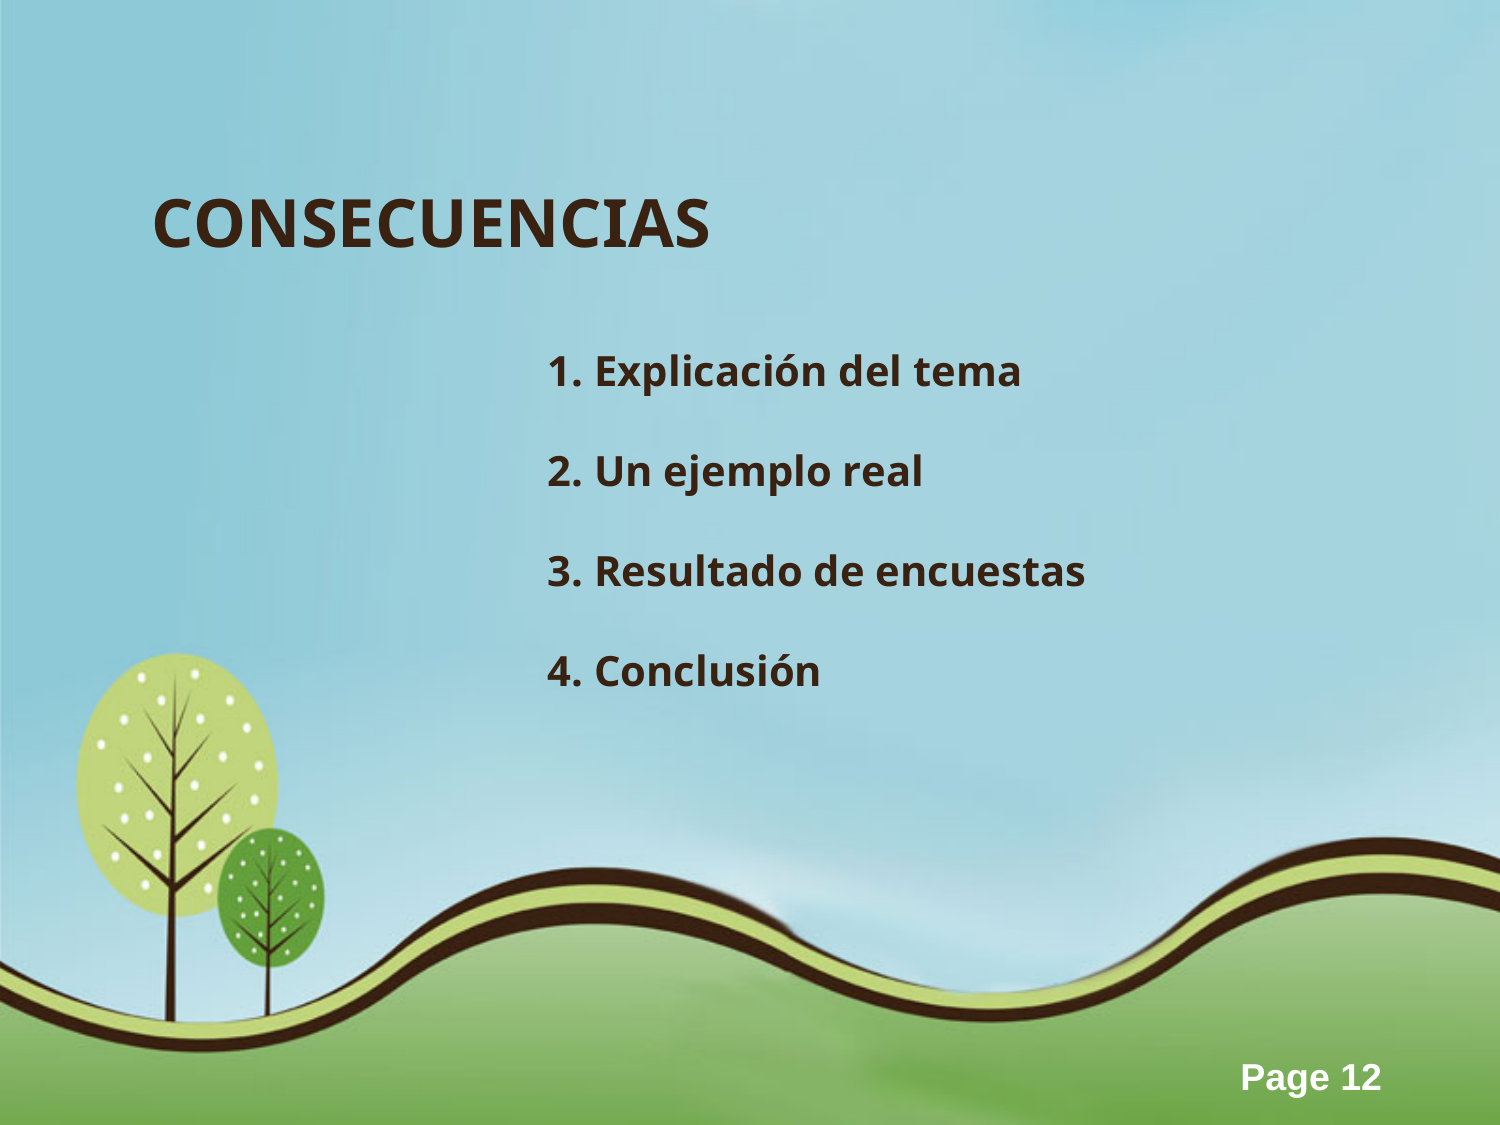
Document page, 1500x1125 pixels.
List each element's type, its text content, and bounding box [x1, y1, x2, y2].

picture [0, 0, 1500, 1125]
text_box CONSECUENCIAS [136, 173, 727, 269]
text_box 1. Explicación del tema 2. Un ejemplo real 3. Resultado de encuestas 4. Conclusión [517, 314, 1366, 811]
